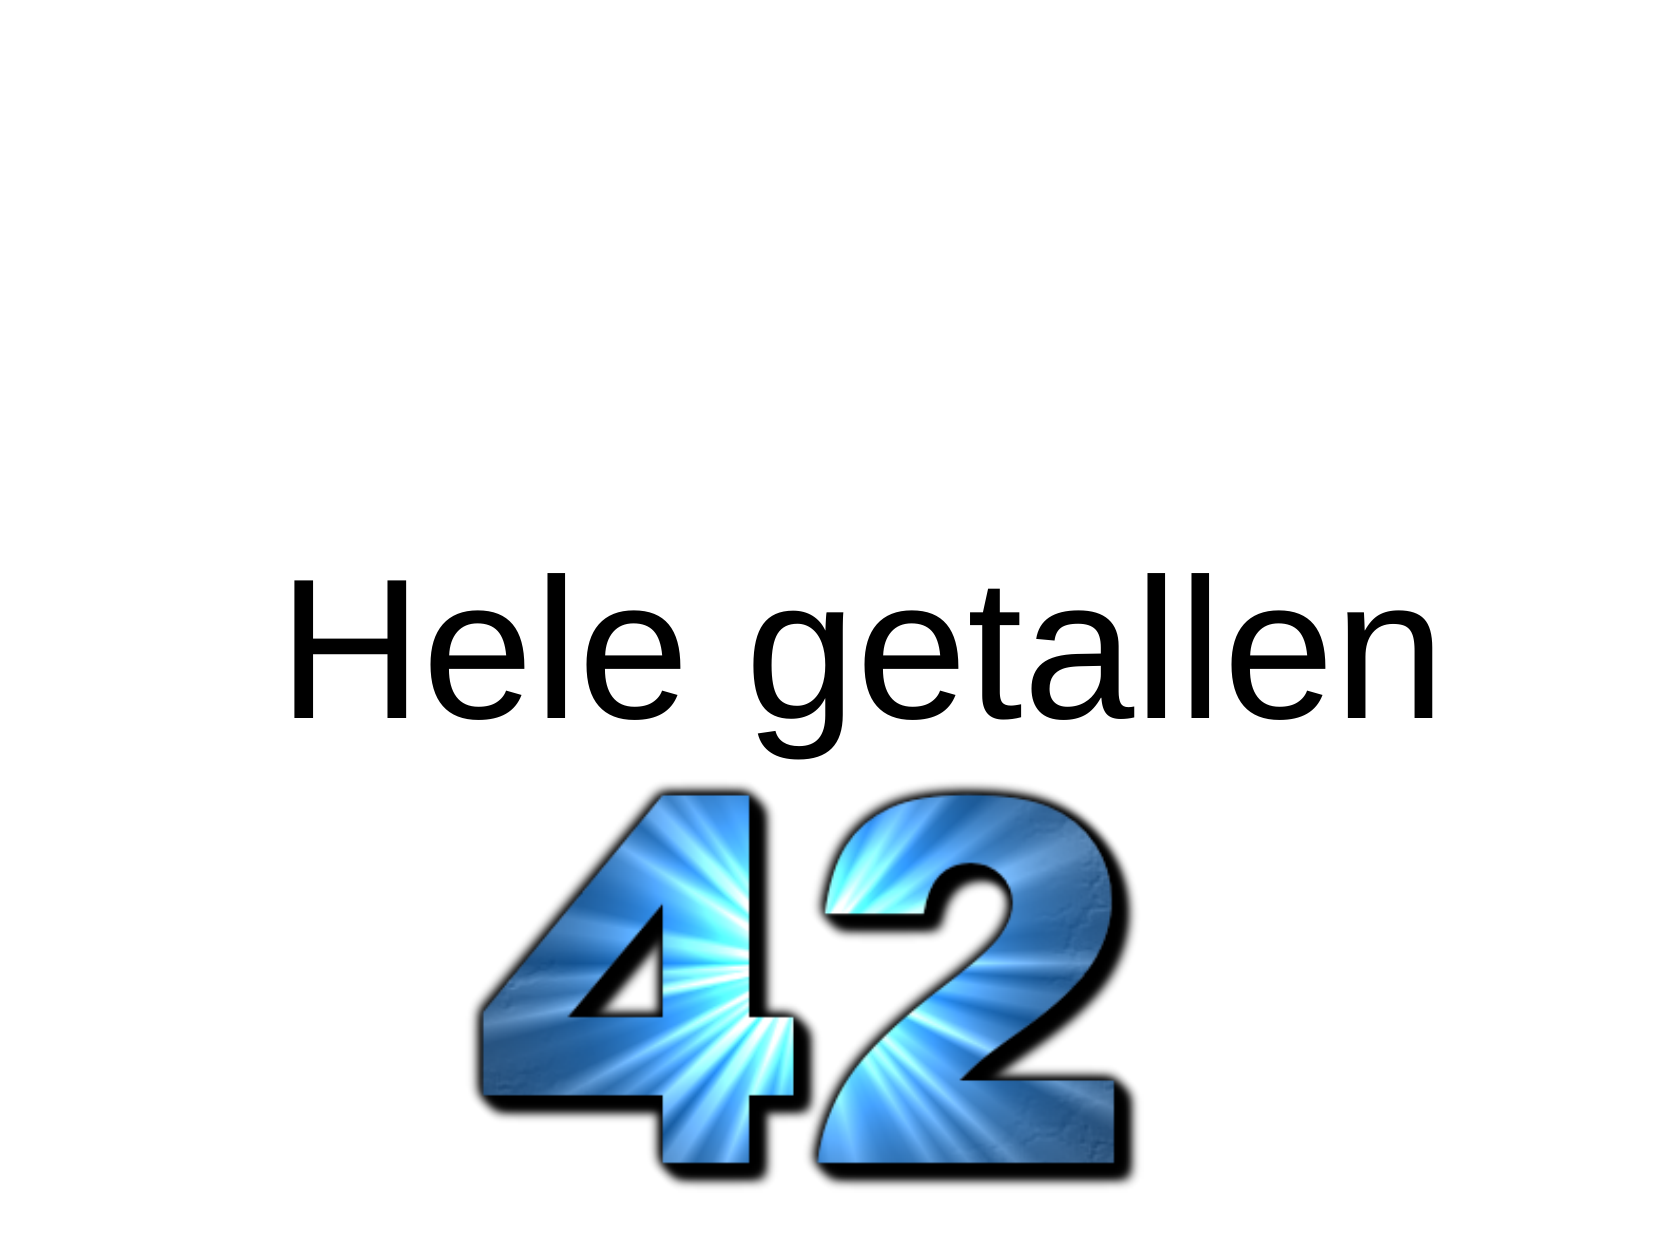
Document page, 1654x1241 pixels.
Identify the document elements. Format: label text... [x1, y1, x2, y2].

subtitle Hele getallen [82, 290, 1571, 1010]
picture [465, 779, 1144, 1193]
